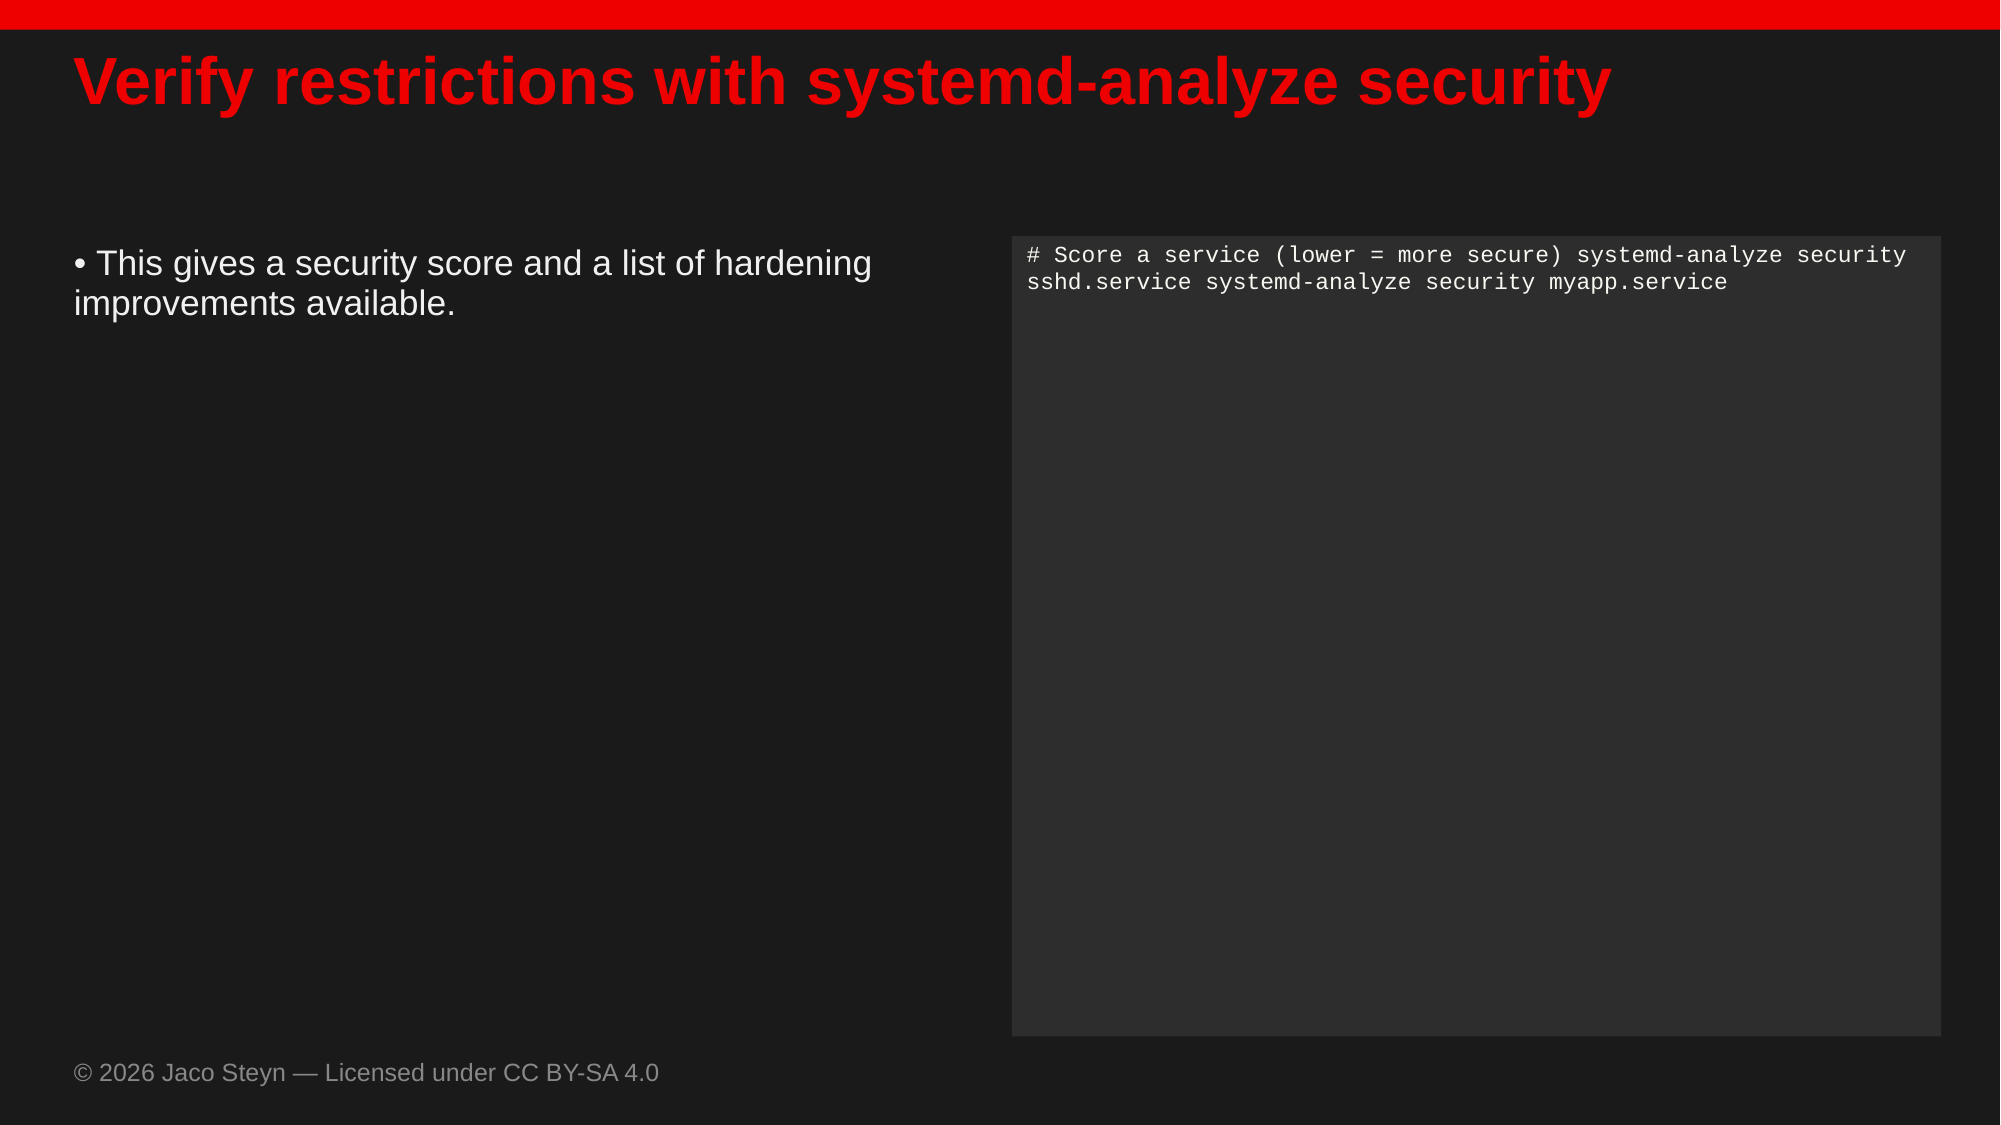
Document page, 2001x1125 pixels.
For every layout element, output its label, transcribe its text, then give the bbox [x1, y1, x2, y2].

text_box © 2026 Jaco Steyn — Licensed under CC BY-SA 4.0 [59, 1051, 1942, 1093]
text_box # Score a service (lower = more secure) systemd-analyze security sshd.service systemd-analyze security myapp.service [1011, 236, 1942, 1037]
text_box • This gives a security score and a list of hardening improvements available. [59, 236, 989, 1037]
text_box [0, 0, 2001, 30]
text_box Verify restrictions with systemd-analyze security [59, 36, 1942, 208]
